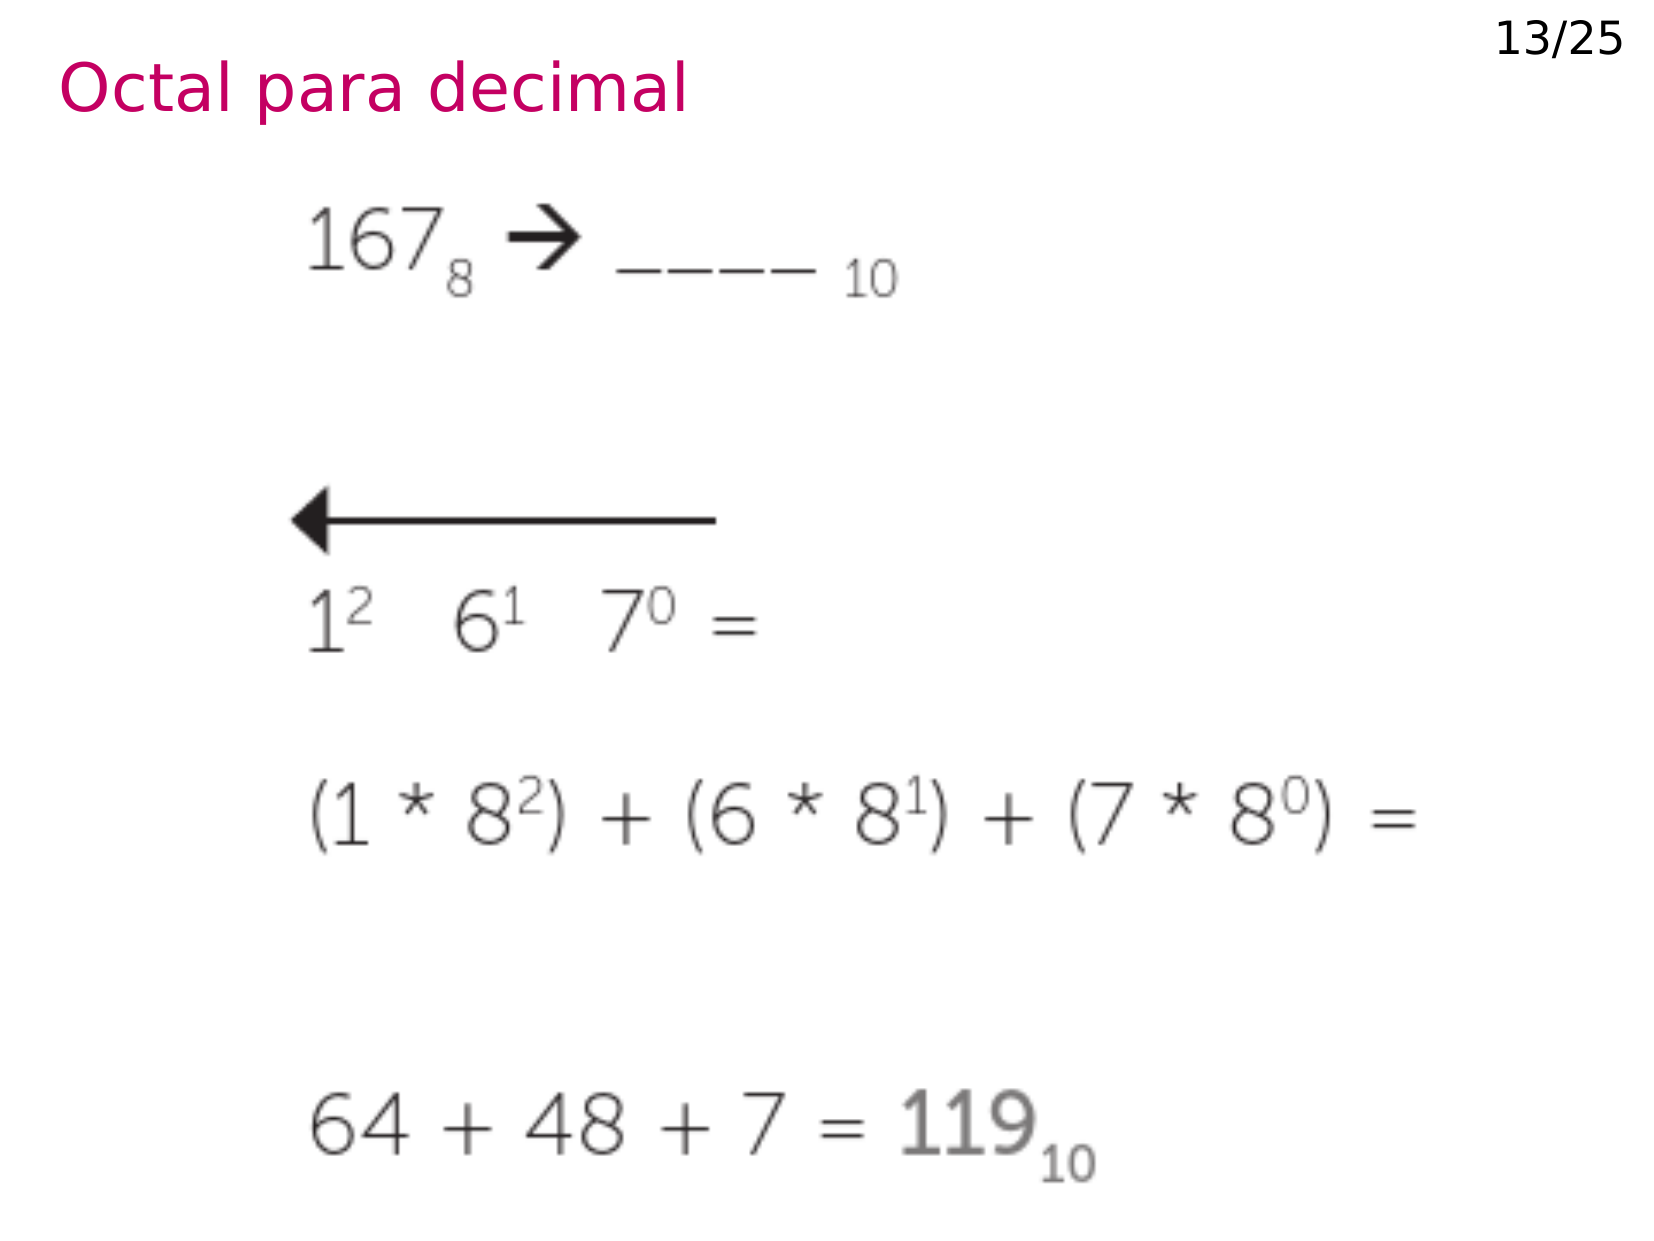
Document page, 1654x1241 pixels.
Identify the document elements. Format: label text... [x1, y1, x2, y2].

title Octal para decimal [59, 29, 1625, 148]
picture [283, 188, 1458, 1211]
